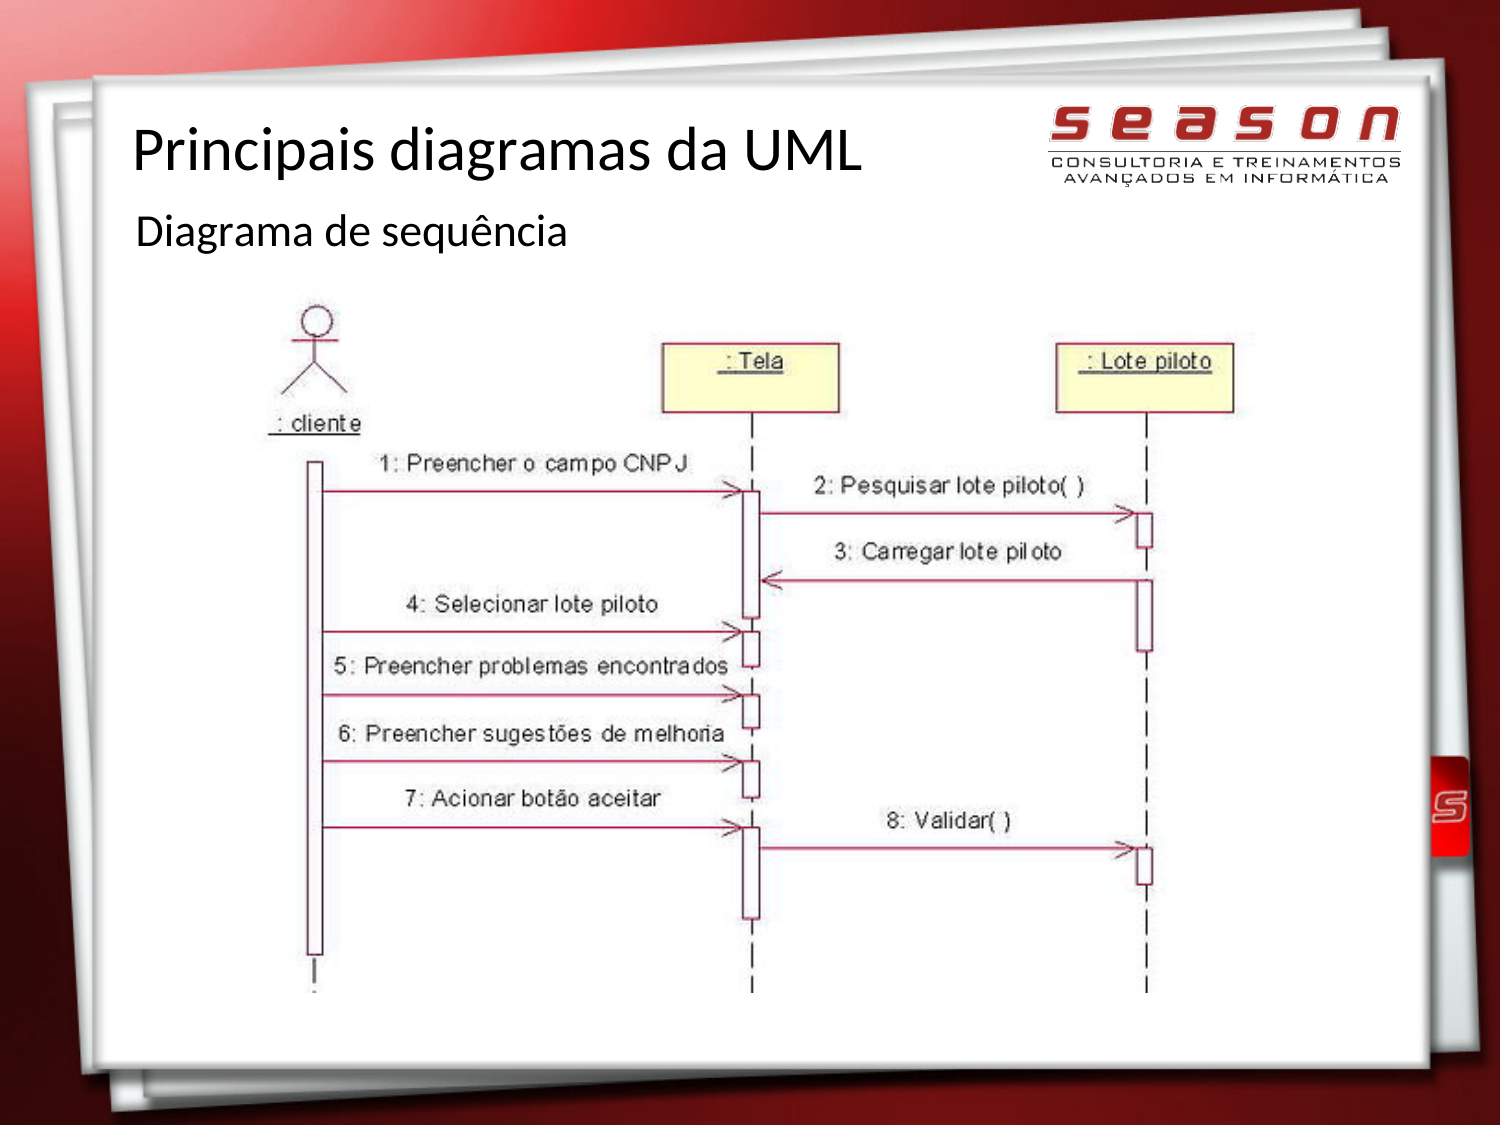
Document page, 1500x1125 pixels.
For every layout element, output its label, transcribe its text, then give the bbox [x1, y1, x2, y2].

title Principais diagramas da UML [118, 33, 1394, 257]
picture [0, 0, 1500, 1125]
text_box Diagrama de sequência [119, 200, 1240, 256]
